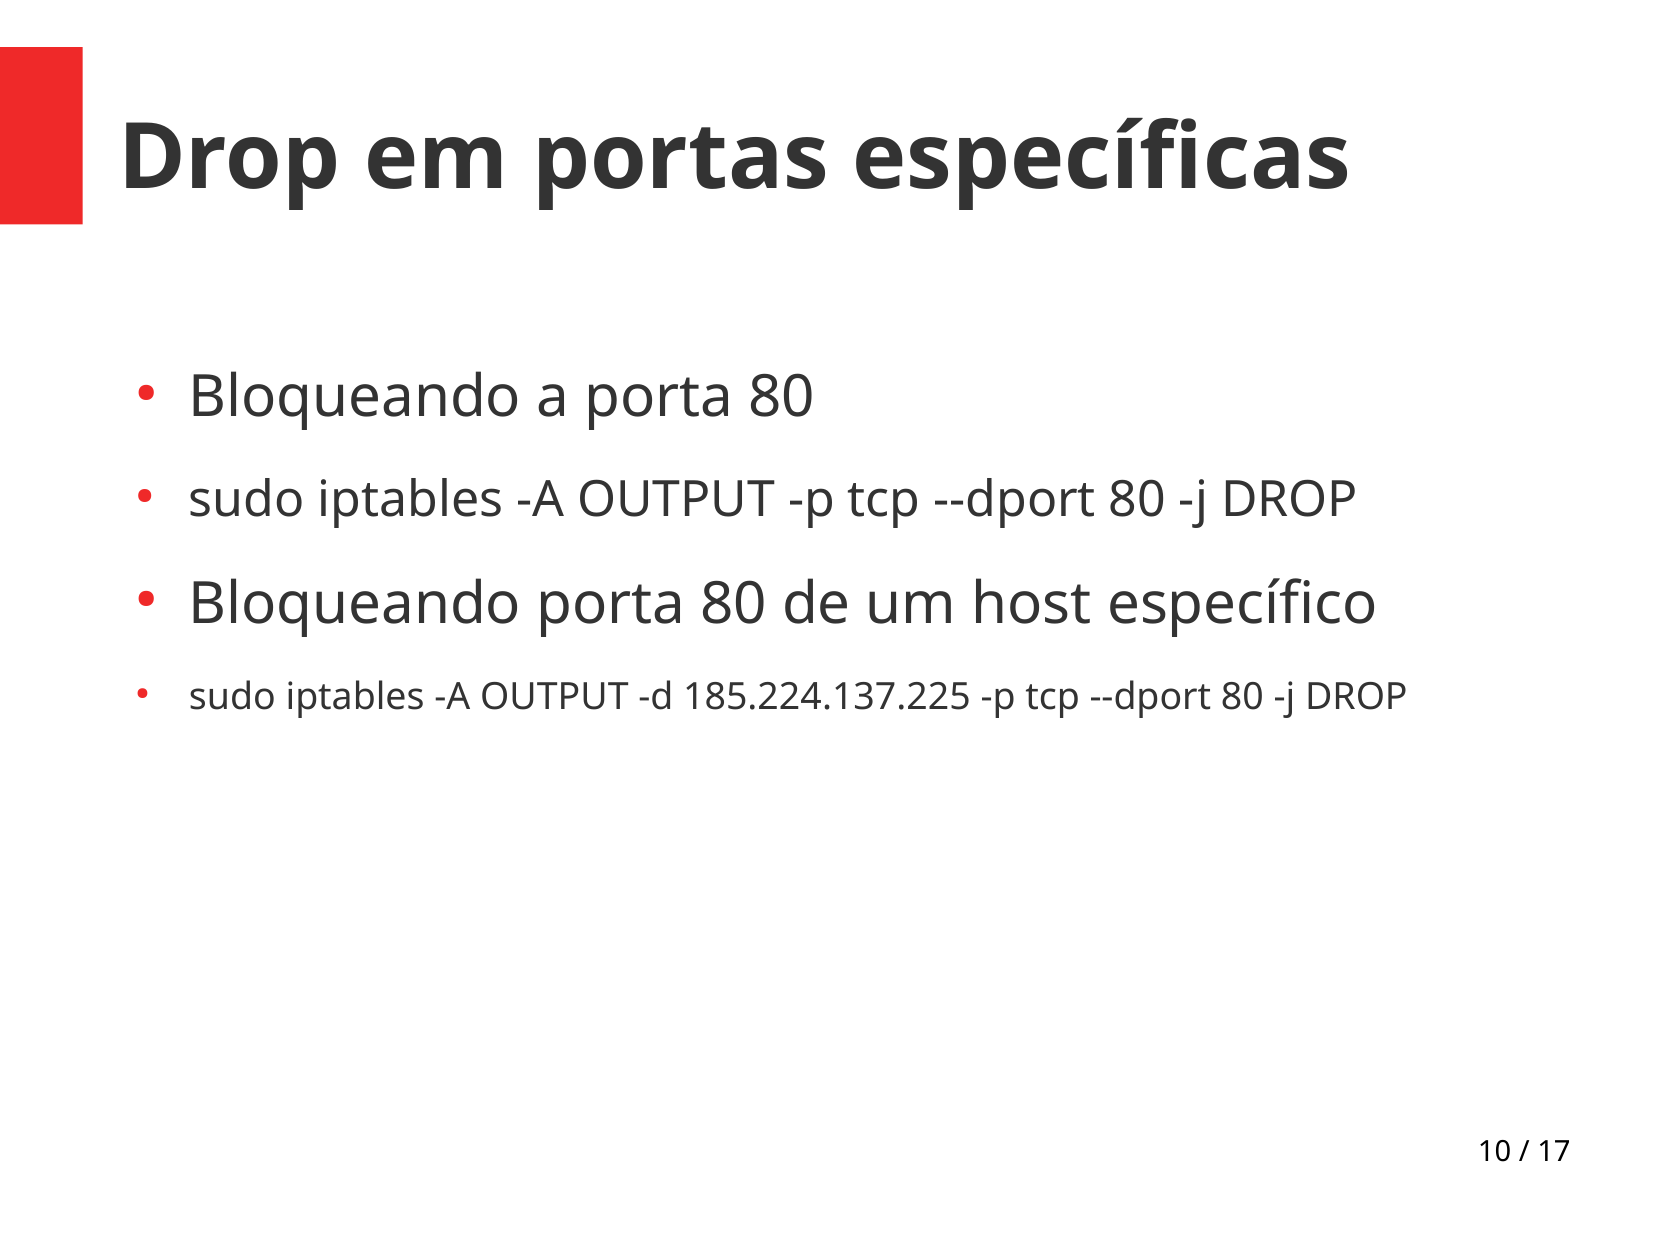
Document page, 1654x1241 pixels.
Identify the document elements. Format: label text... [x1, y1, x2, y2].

title Drop em portas específicas [118, 49, 1571, 257]
list Bloqueando a porta 80 sudo iptables -A OUTPUT -p tcp --dport 80 -j DROP Bloqueando porta 80 de um host específico sudo iptables -A OUTPUT -d 185.224.137.225 -p tcp --dport 80 -j DROP [118, 354, 1536, 1074]
